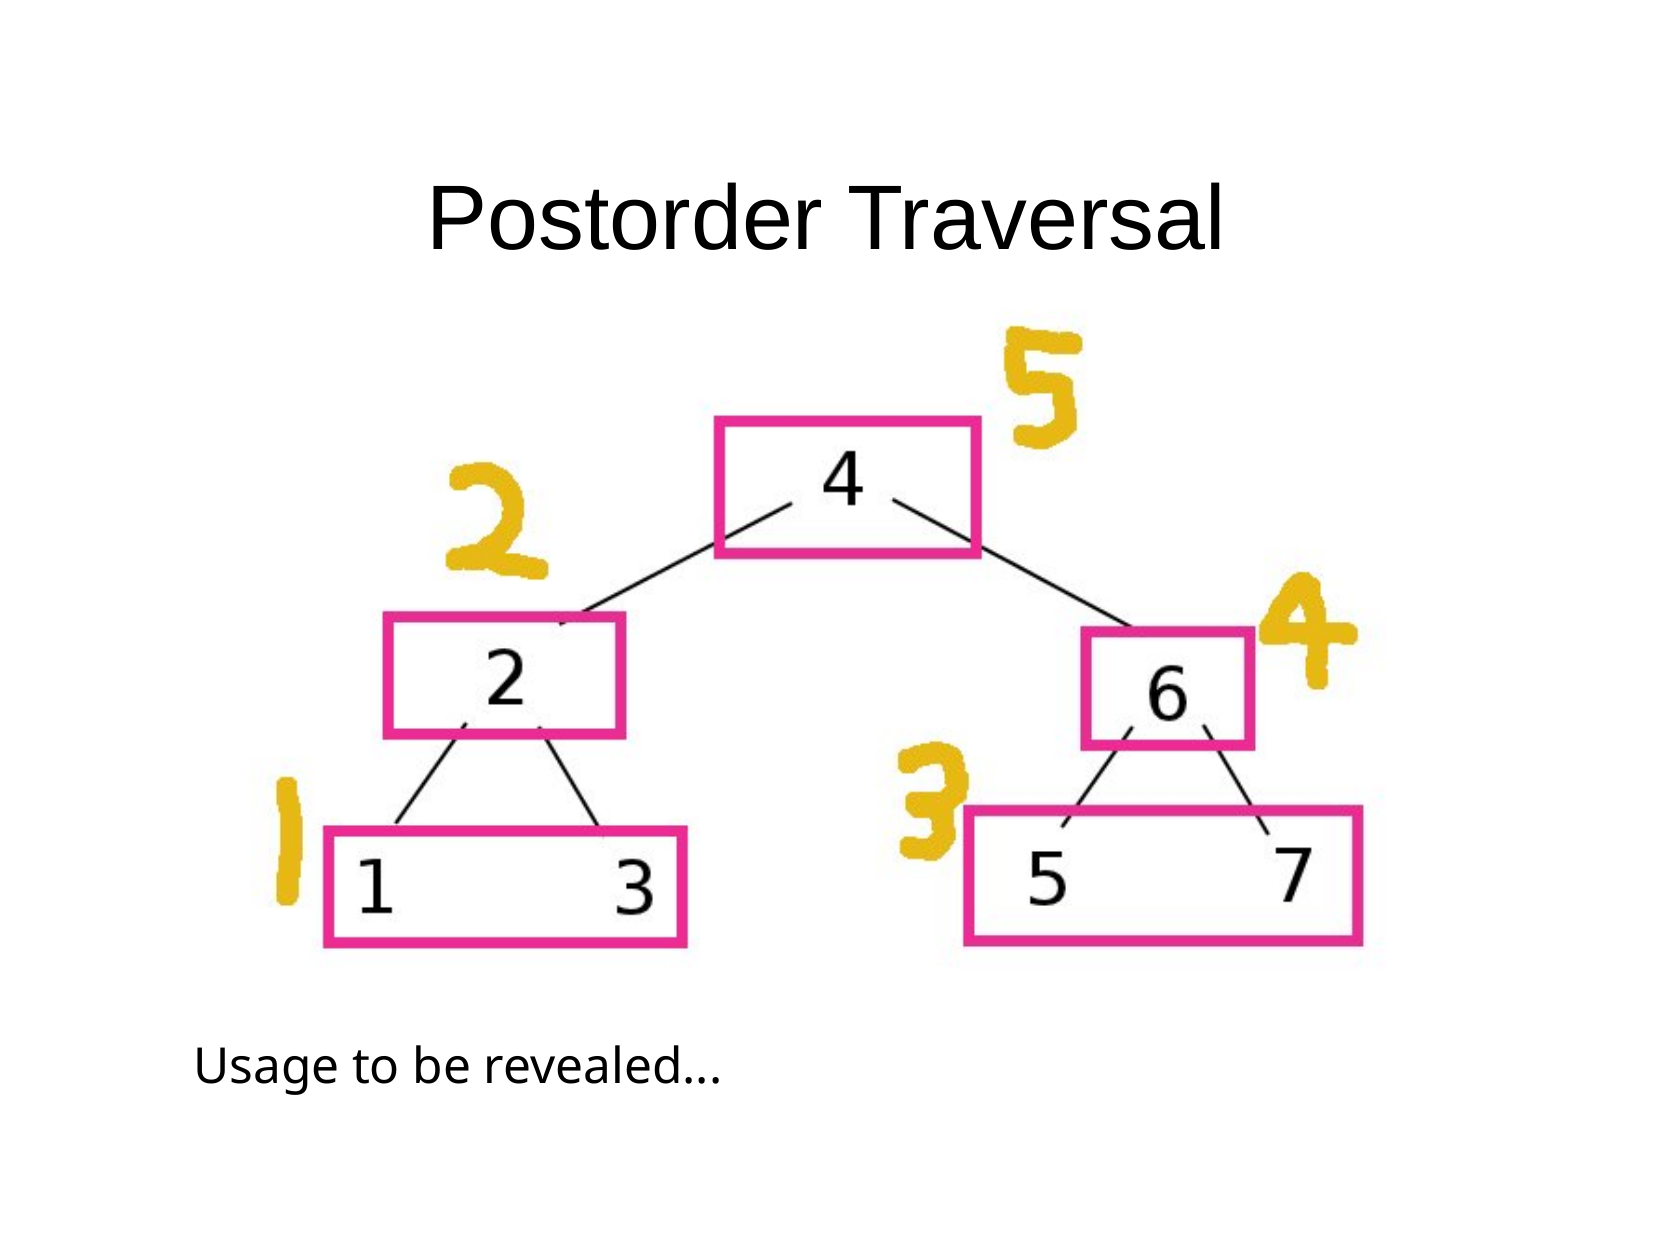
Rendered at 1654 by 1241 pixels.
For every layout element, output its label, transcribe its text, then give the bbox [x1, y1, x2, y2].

picture [223, 282, 1414, 1027]
text_box Usage to be revealed... [178, 1026, 731, 1101]
title Postorder Traversal [124, 109, 1530, 317]
